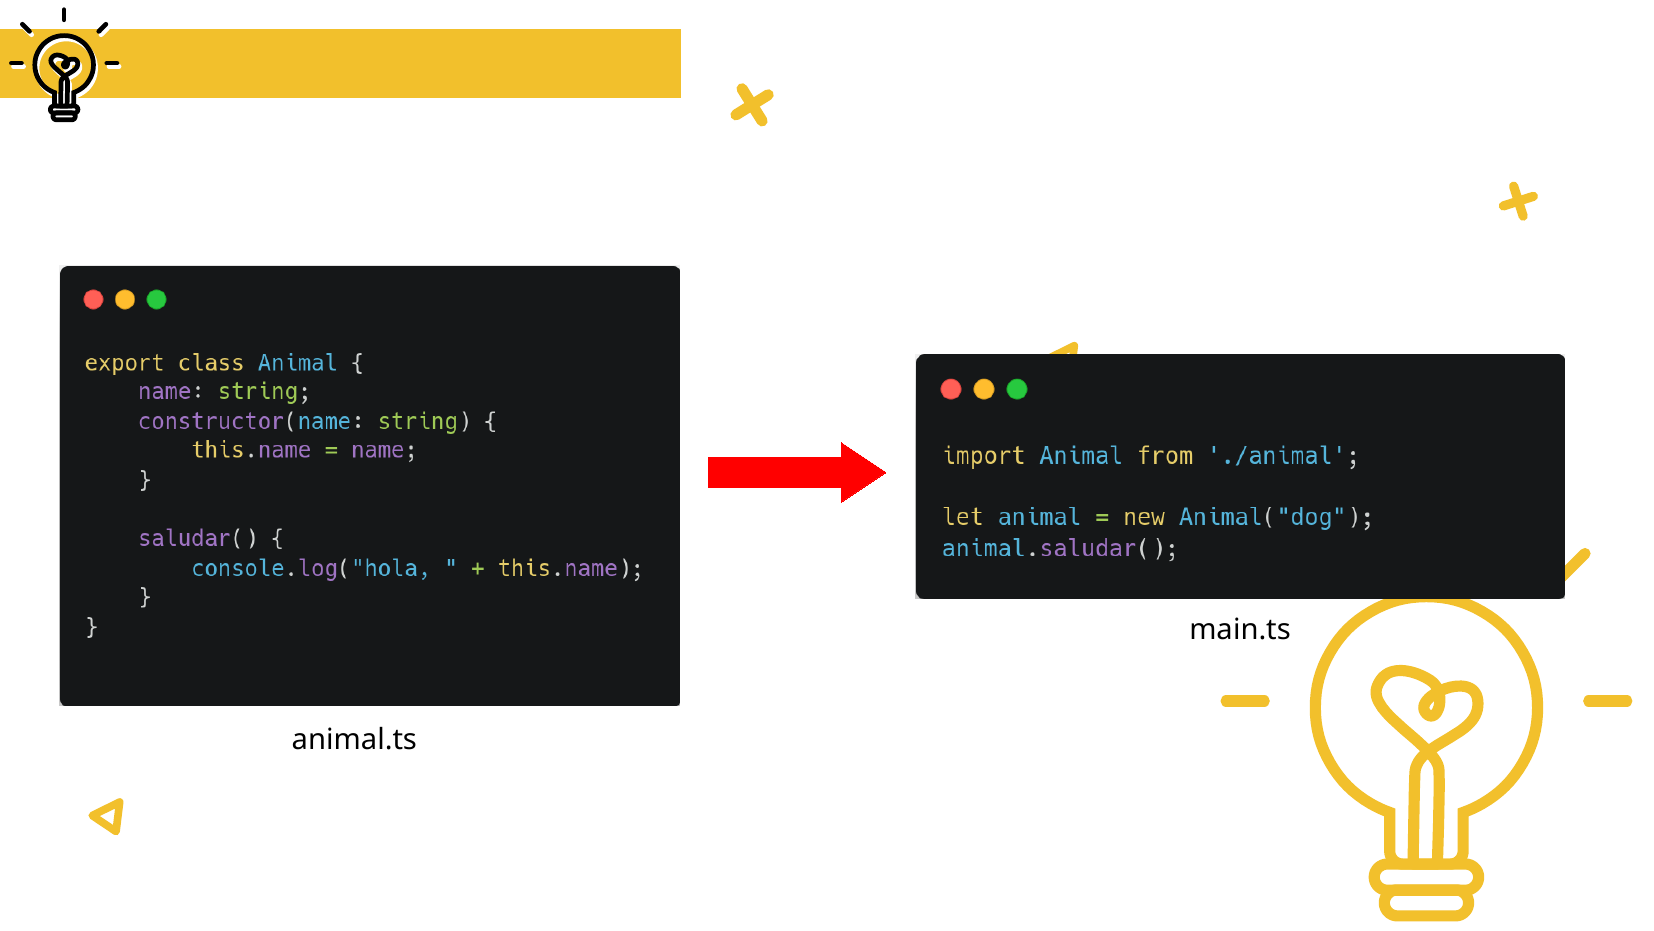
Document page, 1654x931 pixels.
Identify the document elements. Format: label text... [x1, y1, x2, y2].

text_box [708, 442, 886, 503]
picture [59, 265, 680, 706]
text_box main.ts [1151, 598, 1329, 658]
text_box animal.ts [265, 708, 443, 768]
picture [915, 354, 1565, 599]
